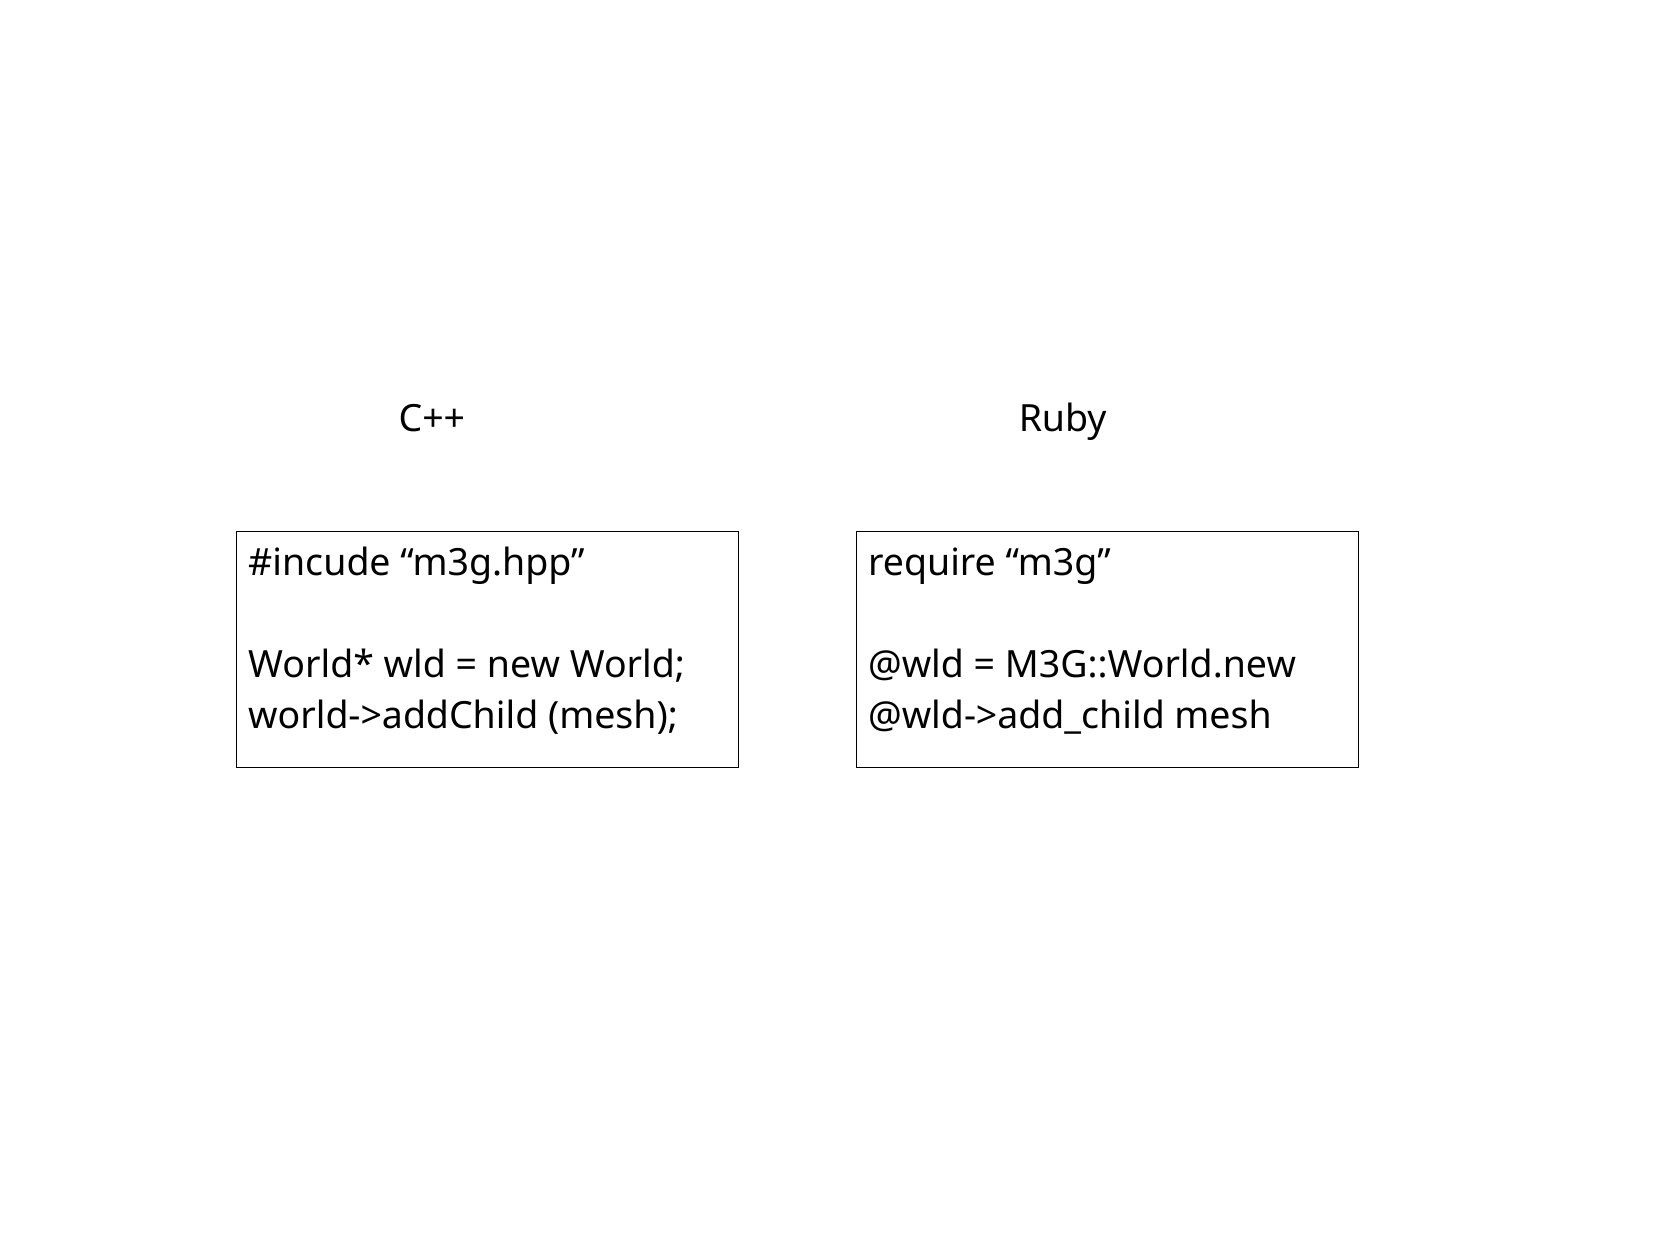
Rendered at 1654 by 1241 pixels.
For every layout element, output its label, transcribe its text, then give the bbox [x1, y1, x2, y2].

text_box Ruby [1003, 383, 1241, 439]
text_box C++ [383, 383, 621, 439]
text_box #incude “m3g.hpp” World* wld = new World; world->addChild (mesh); [236, 531, 739, 768]
text_box require “m3g” @wld = M3G::World.new @wld->add_child mesh [856, 531, 1359, 768]
